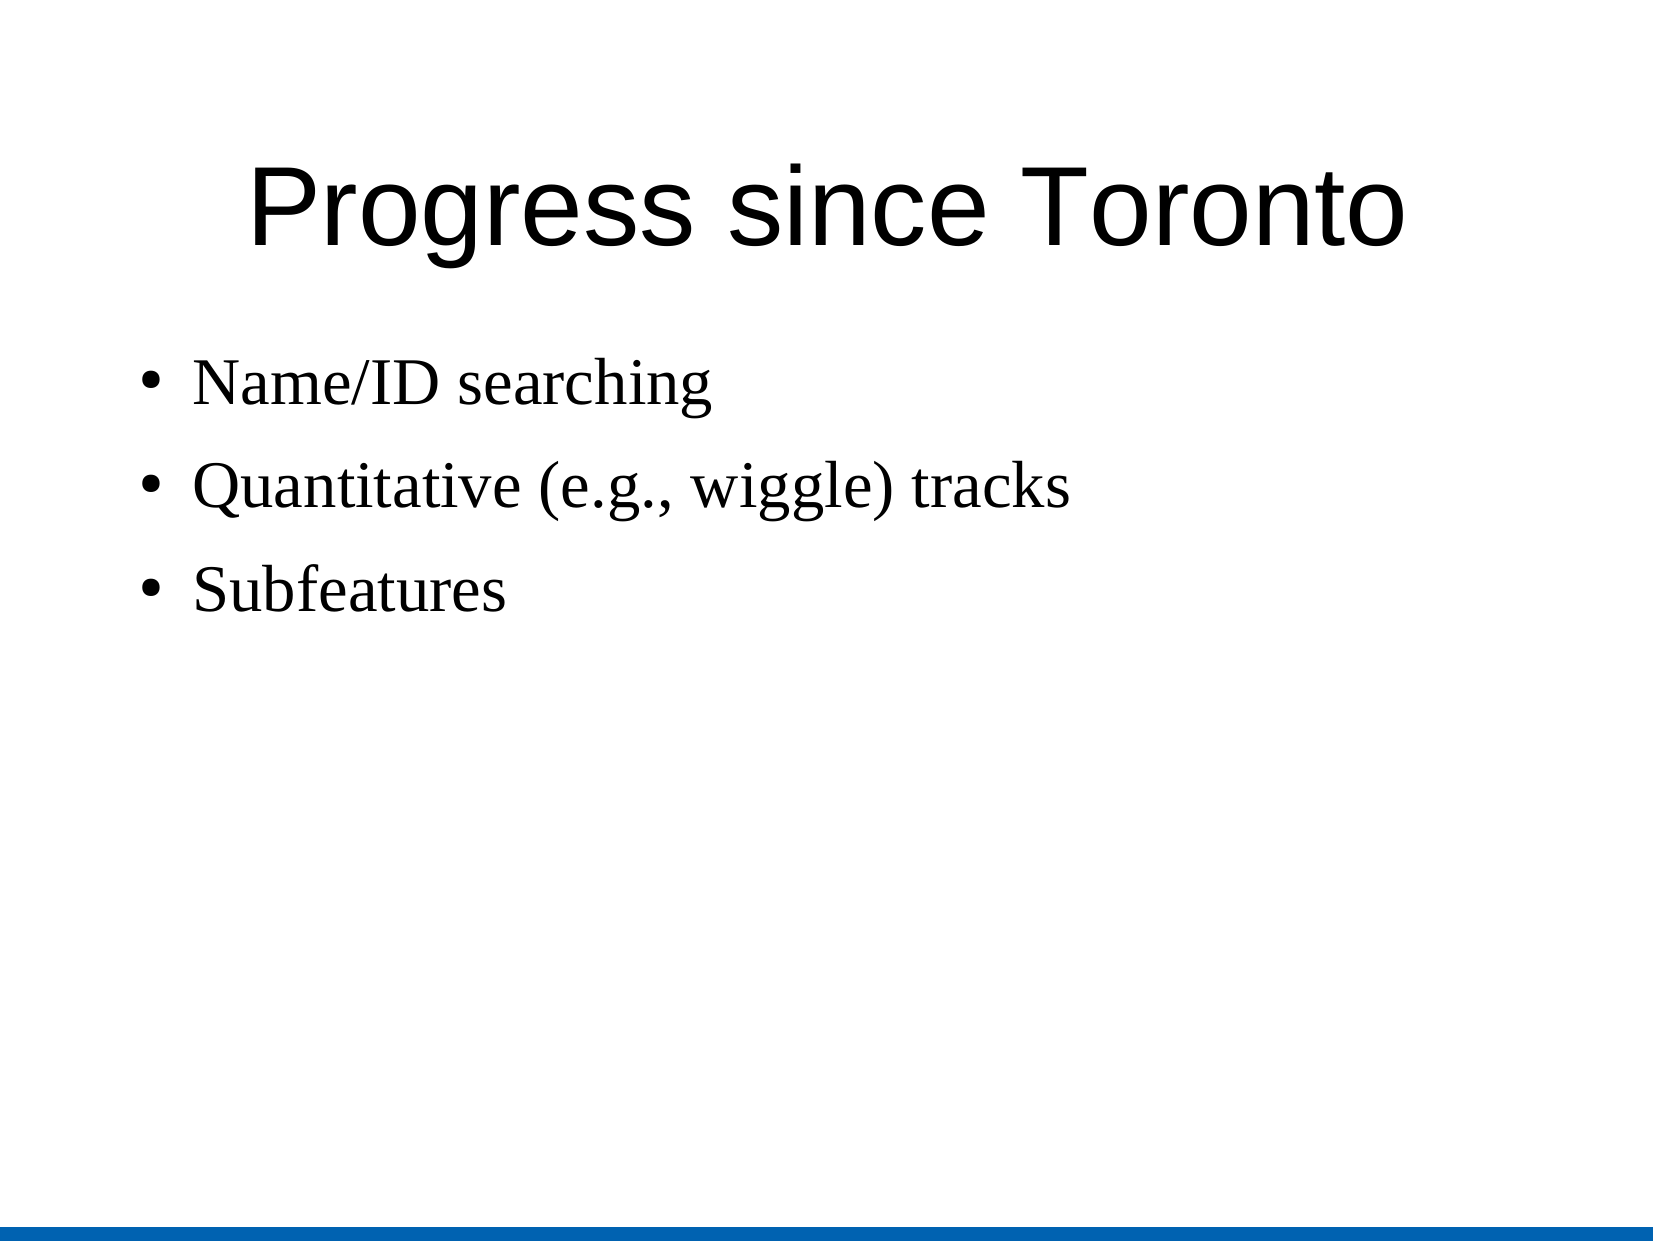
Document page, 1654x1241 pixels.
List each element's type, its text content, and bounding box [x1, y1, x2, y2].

title Progress since Toronto [121, 102, 1533, 311]
list Name/ID searching Quantitative (e.g., wiggle) tracks Subfeatures [121, 344, 1533, 1127]
